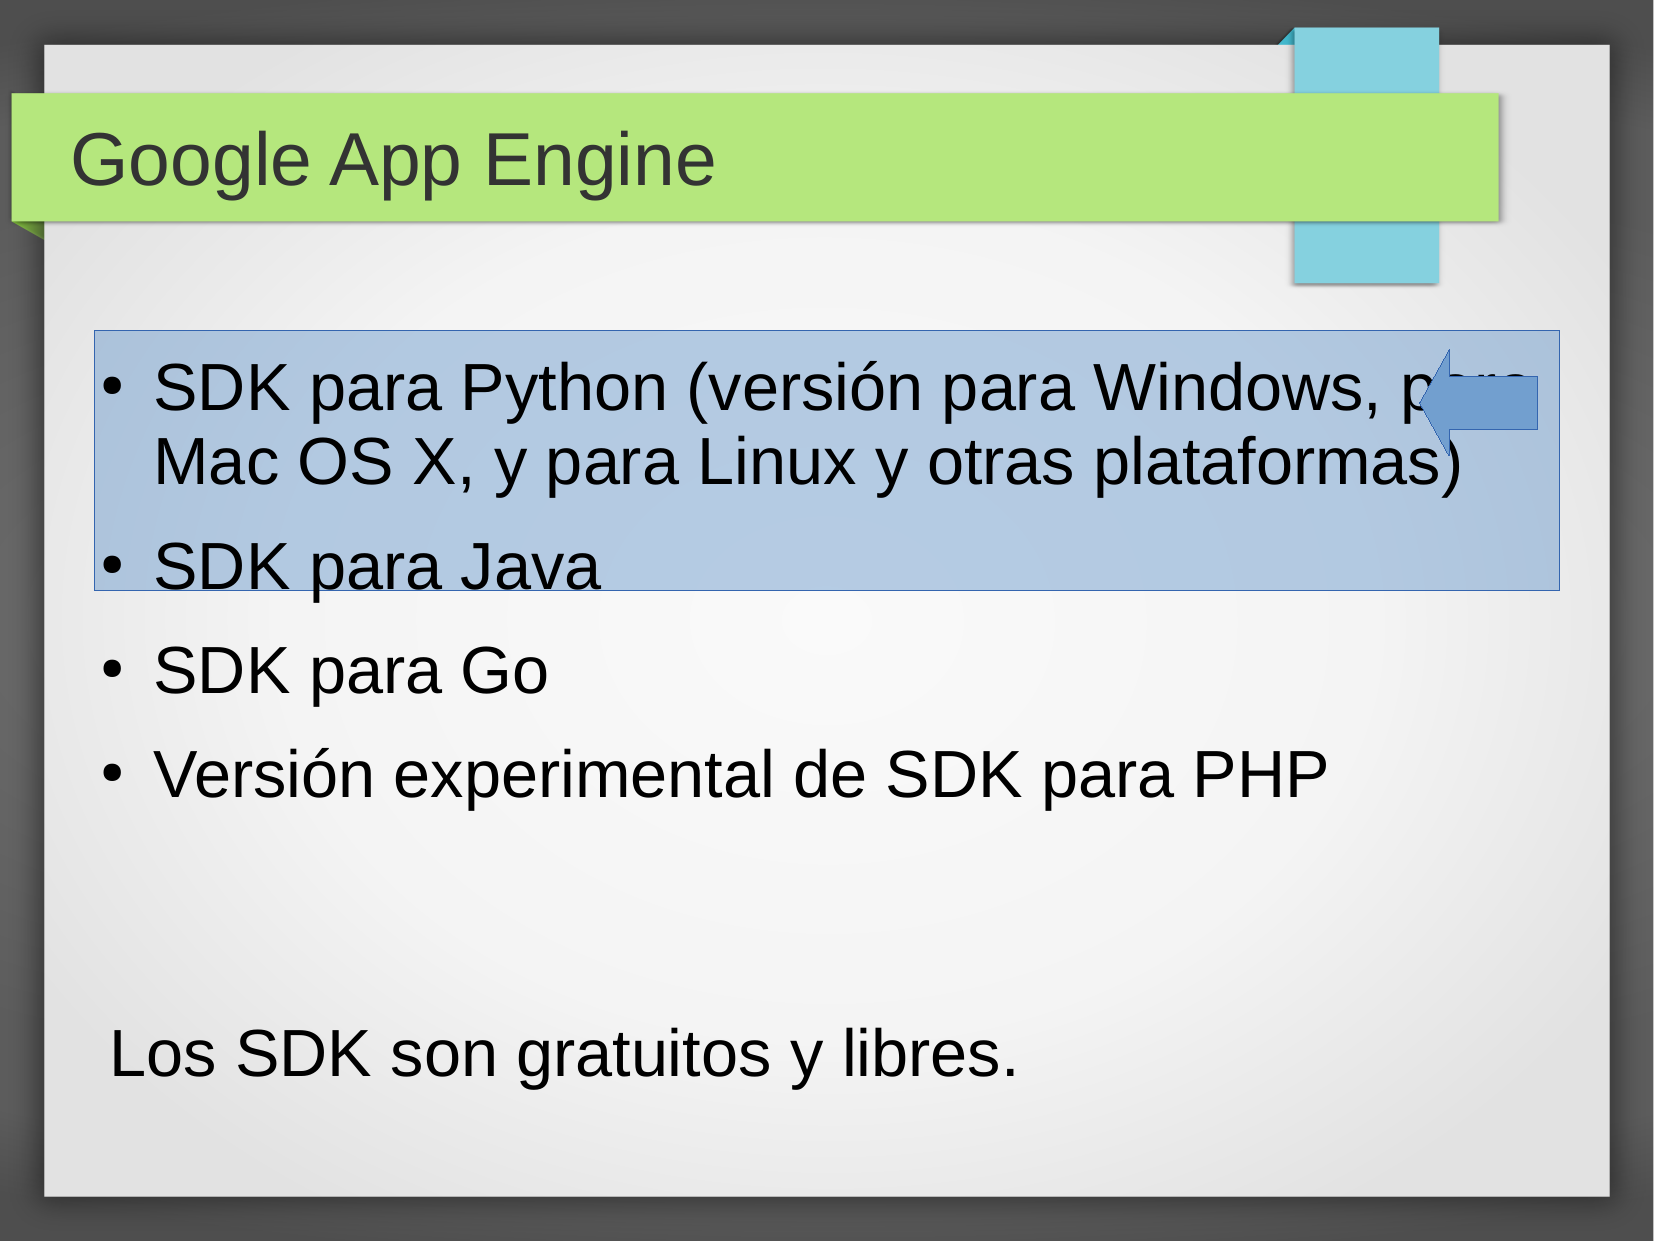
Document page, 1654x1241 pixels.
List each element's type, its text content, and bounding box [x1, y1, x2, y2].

text_box [94, 330, 1560, 591]
list SDK para Python (versión para Windows, para Mac OS X, y para Linux y otras plataformas) SDK para Java SDK para Go Versión experimental de SDK para PHP [82, 349, 1538, 1069]
title Google App Engine [70, 106, 1229, 213]
text_box Los SDK son gratuitos y libres. [94, 1008, 1571, 1099]
picture [0, 0, 1654, 1241]
